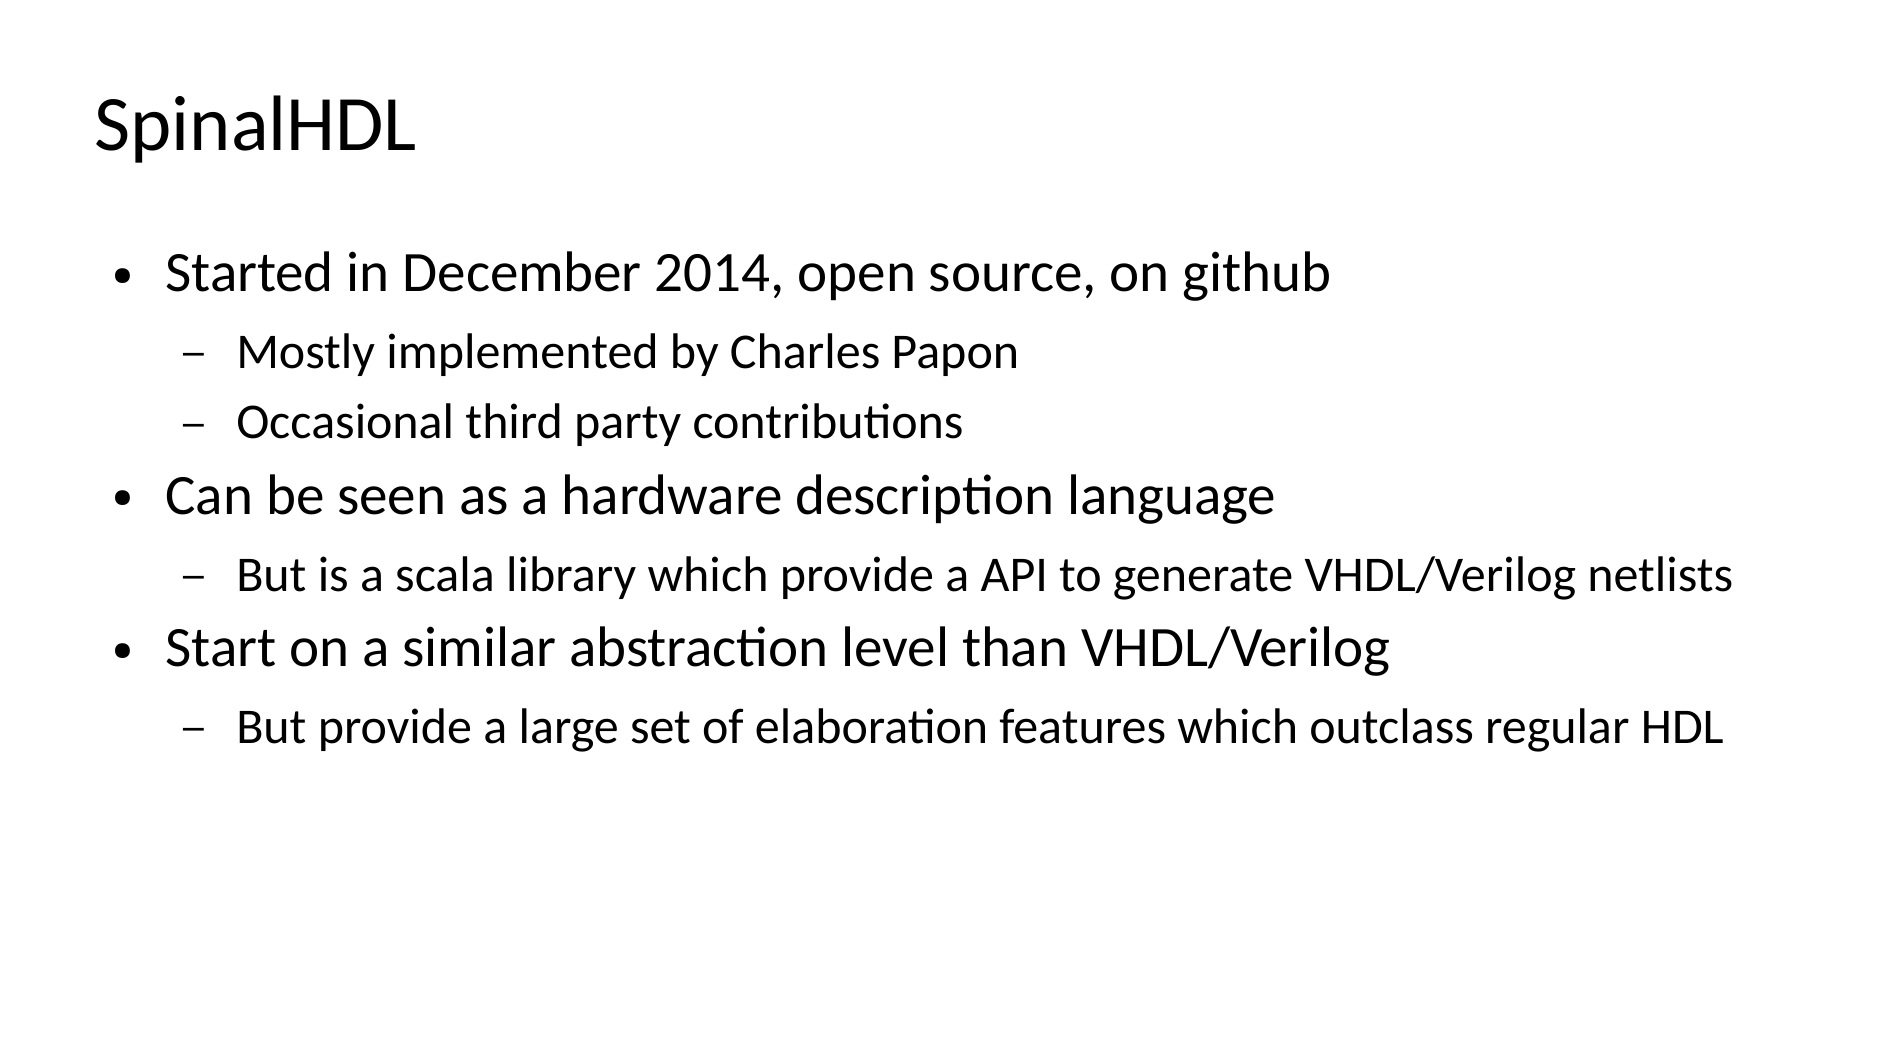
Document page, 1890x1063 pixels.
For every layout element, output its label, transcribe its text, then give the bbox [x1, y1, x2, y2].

list Started in December 2014, open source, on github Mostly implemented by Charles Papon Occasional third party contributions Can be seen as a hardware description language But is a scala library which provide a API to generate VHDL/Verilog netlists Start on a similar abstraction level than VHDL/Verilog But provide a large set of elaboration features which outclass regular HDL [94, 248, 1867, 951]
title SpinalHDL [94, 42, 1796, 220]
